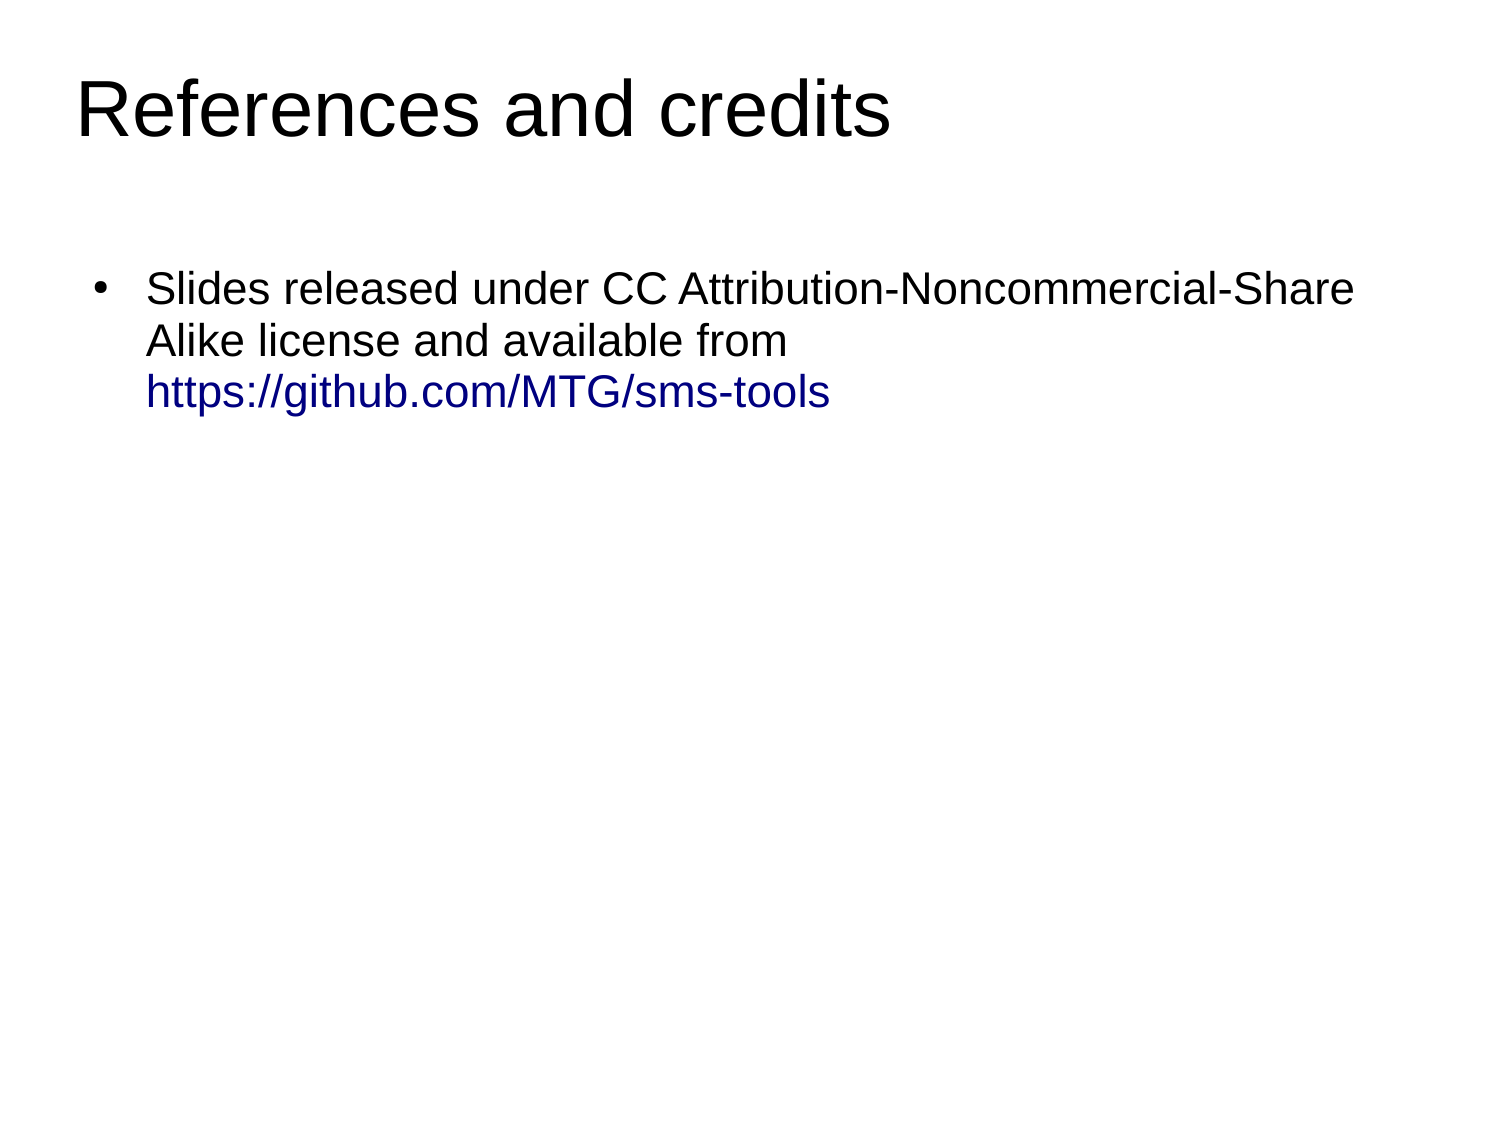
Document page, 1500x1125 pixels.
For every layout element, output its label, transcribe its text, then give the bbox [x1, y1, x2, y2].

title References and credits [75, 15, 1425, 203]
list Slides released under CC Attribution-Noncommercial-Share Alike license and available from https://github.com/MTG/sms-tools [75, 263, 1425, 916]
